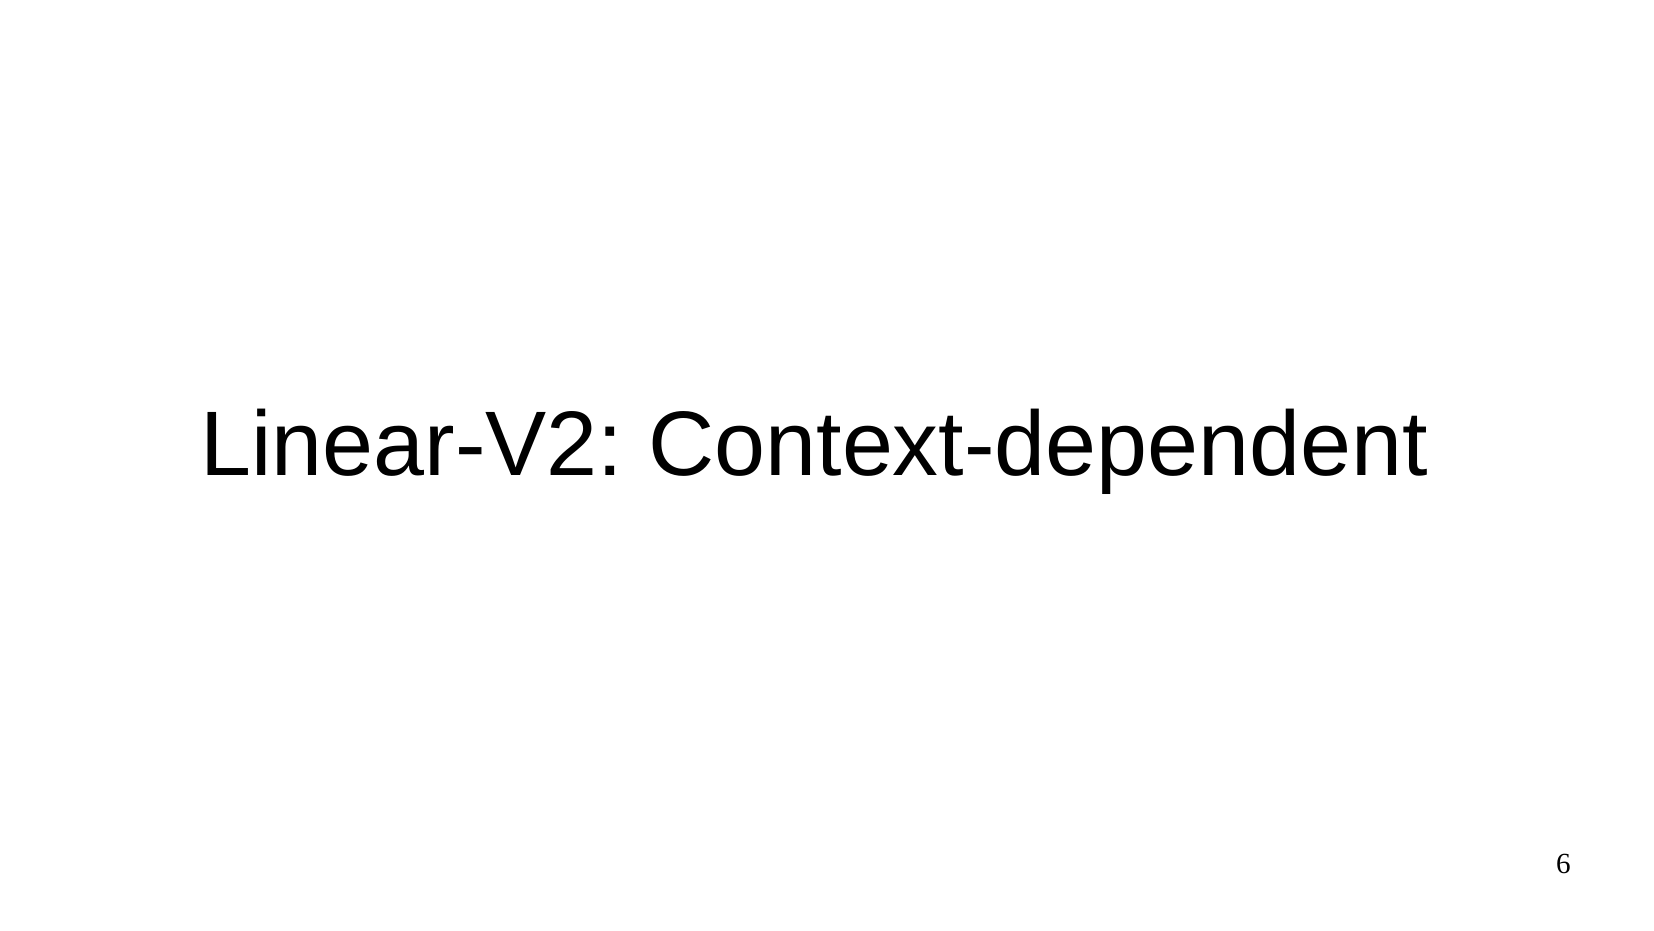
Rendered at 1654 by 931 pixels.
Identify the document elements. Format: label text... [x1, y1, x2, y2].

title Linear-V2: Context-dependent [70, 366, 1560, 522]
